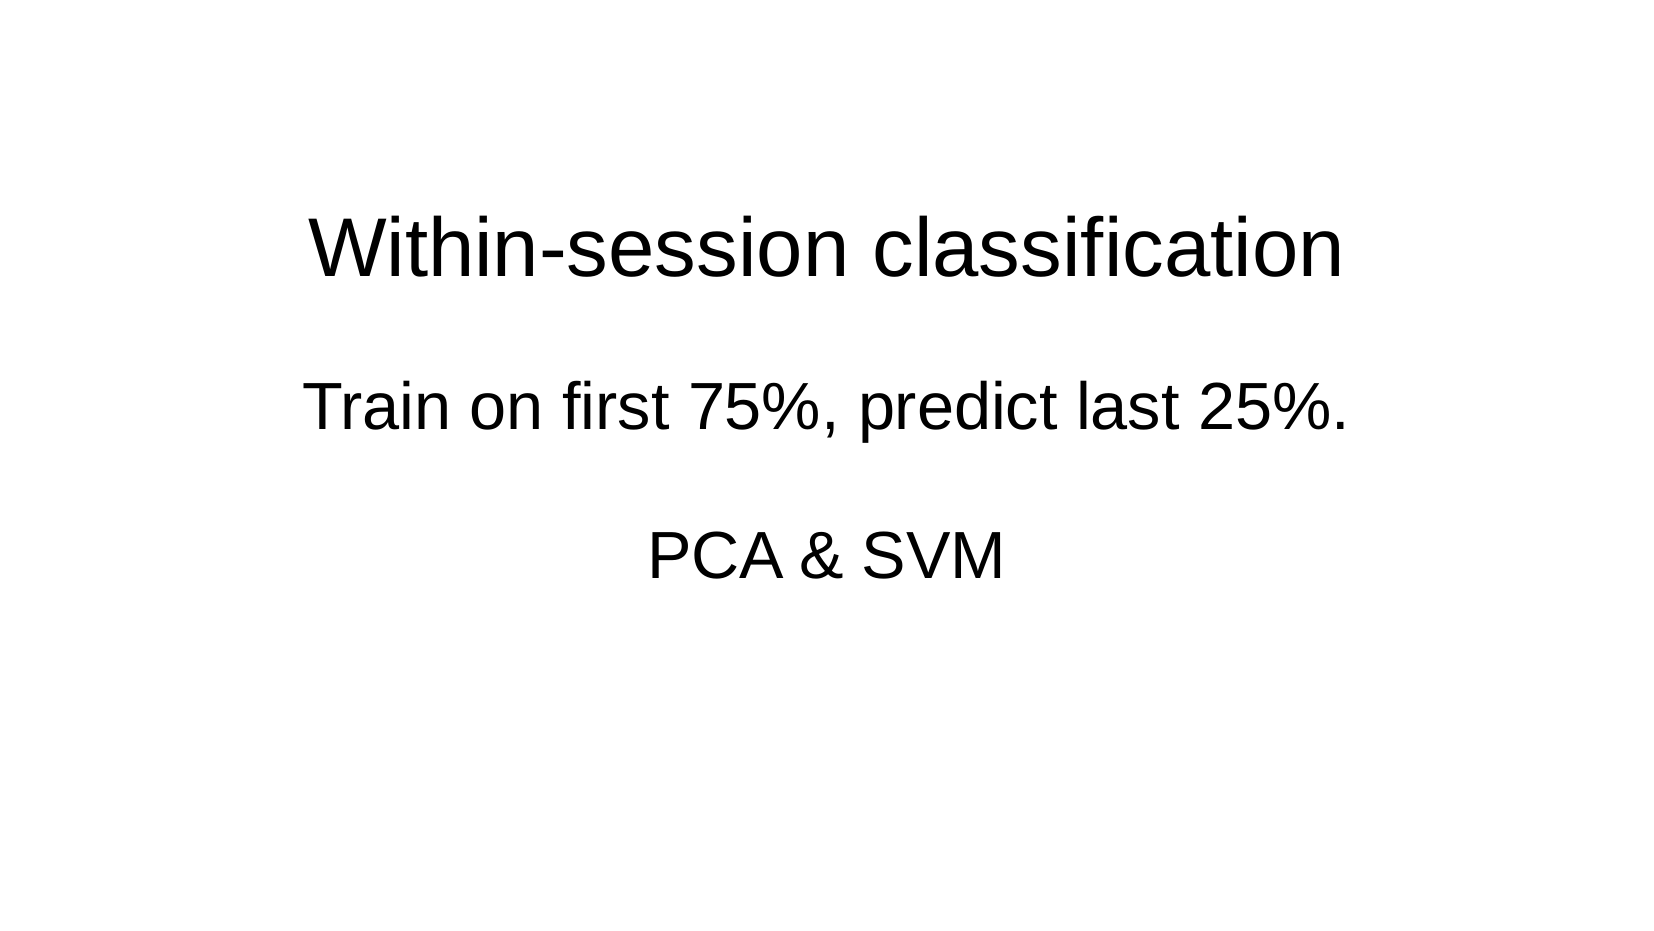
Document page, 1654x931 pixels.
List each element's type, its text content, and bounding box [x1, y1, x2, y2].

subtitle Within-session classification Train on first 75%, predict last 25%. PCA & SVM [82, 37, 1571, 757]
